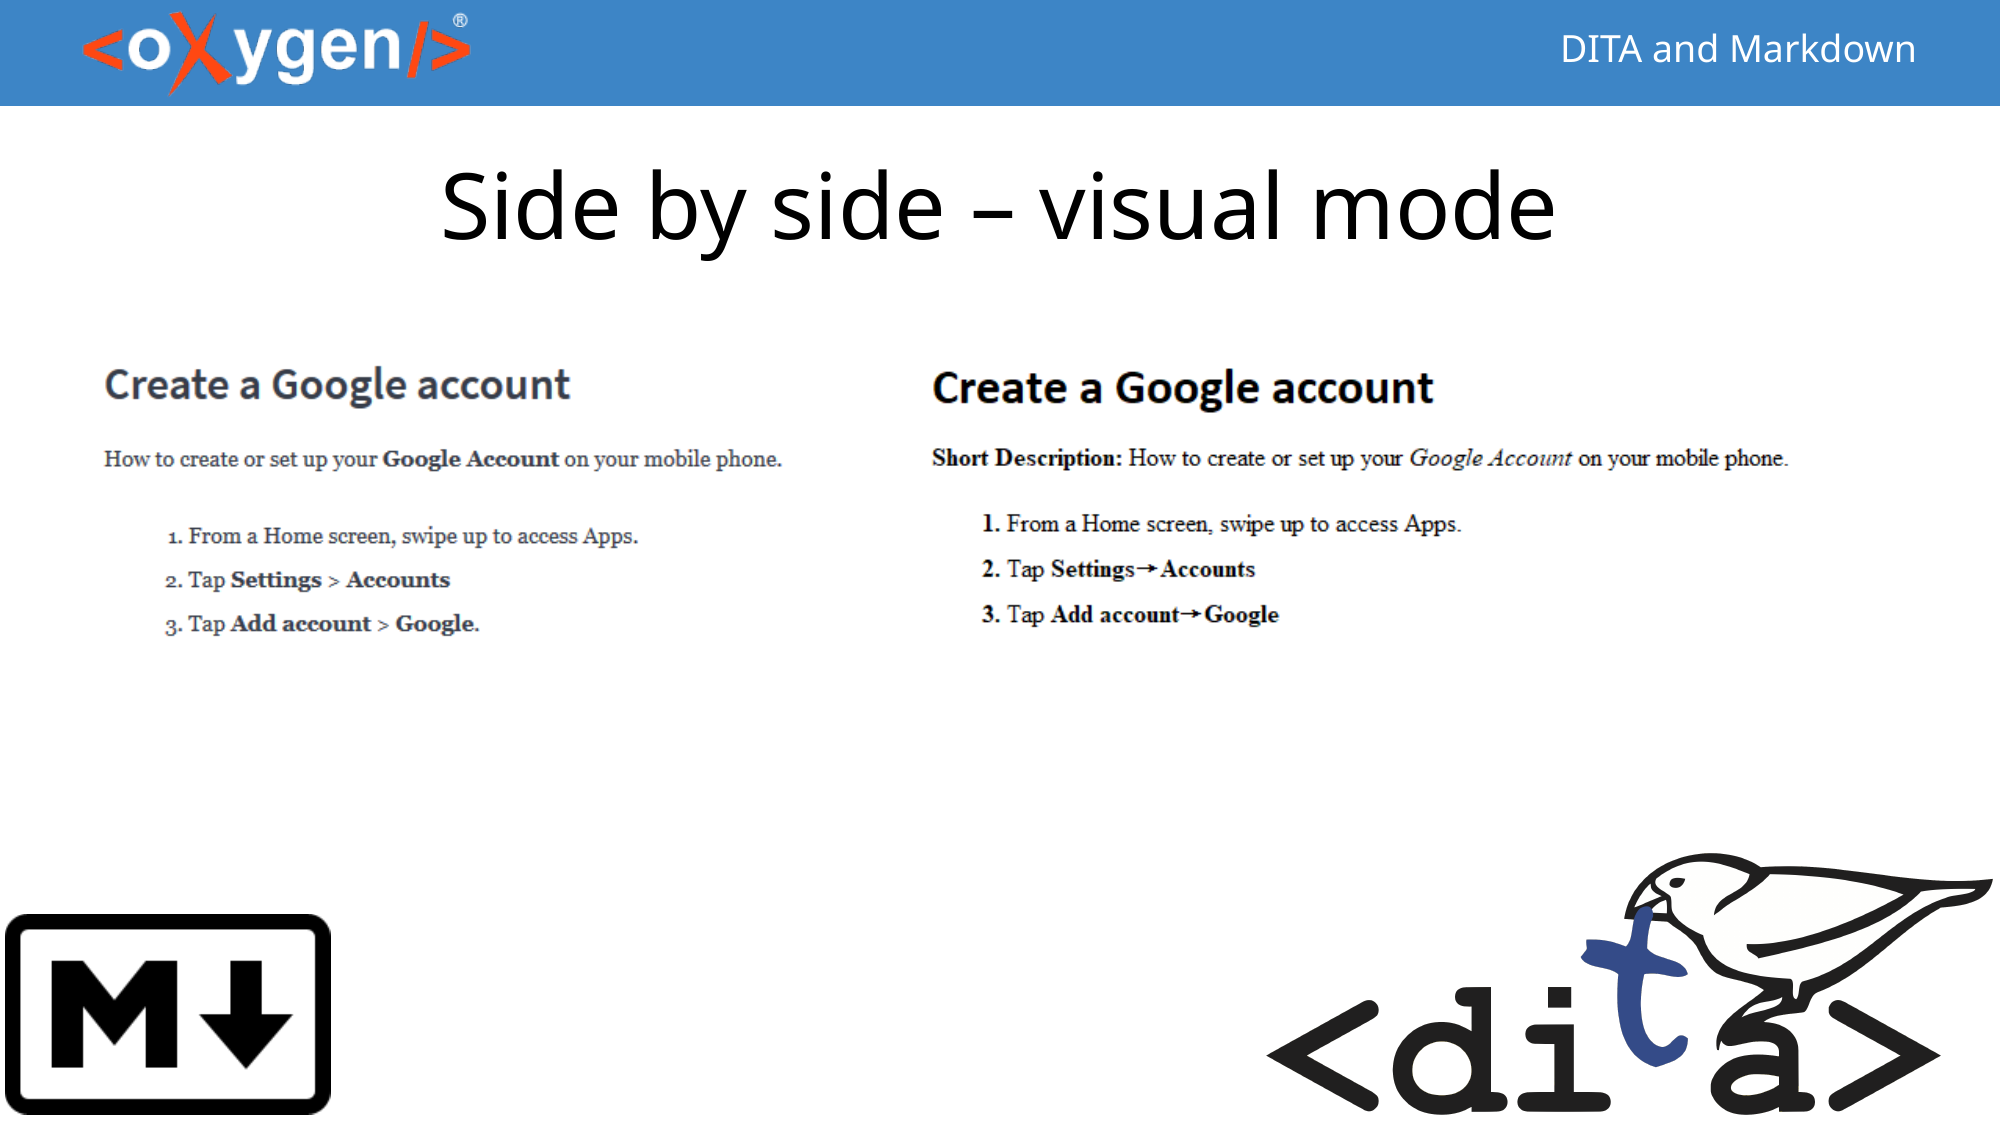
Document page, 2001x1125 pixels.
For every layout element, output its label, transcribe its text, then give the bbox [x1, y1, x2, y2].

picture [5, 914, 331, 1115]
picture [1266, 853, 1993, 1115]
title Side by side – visual mode [99, 109, 1900, 298]
picture [75, 0, 488, 106]
picture [90, 335, 1846, 729]
